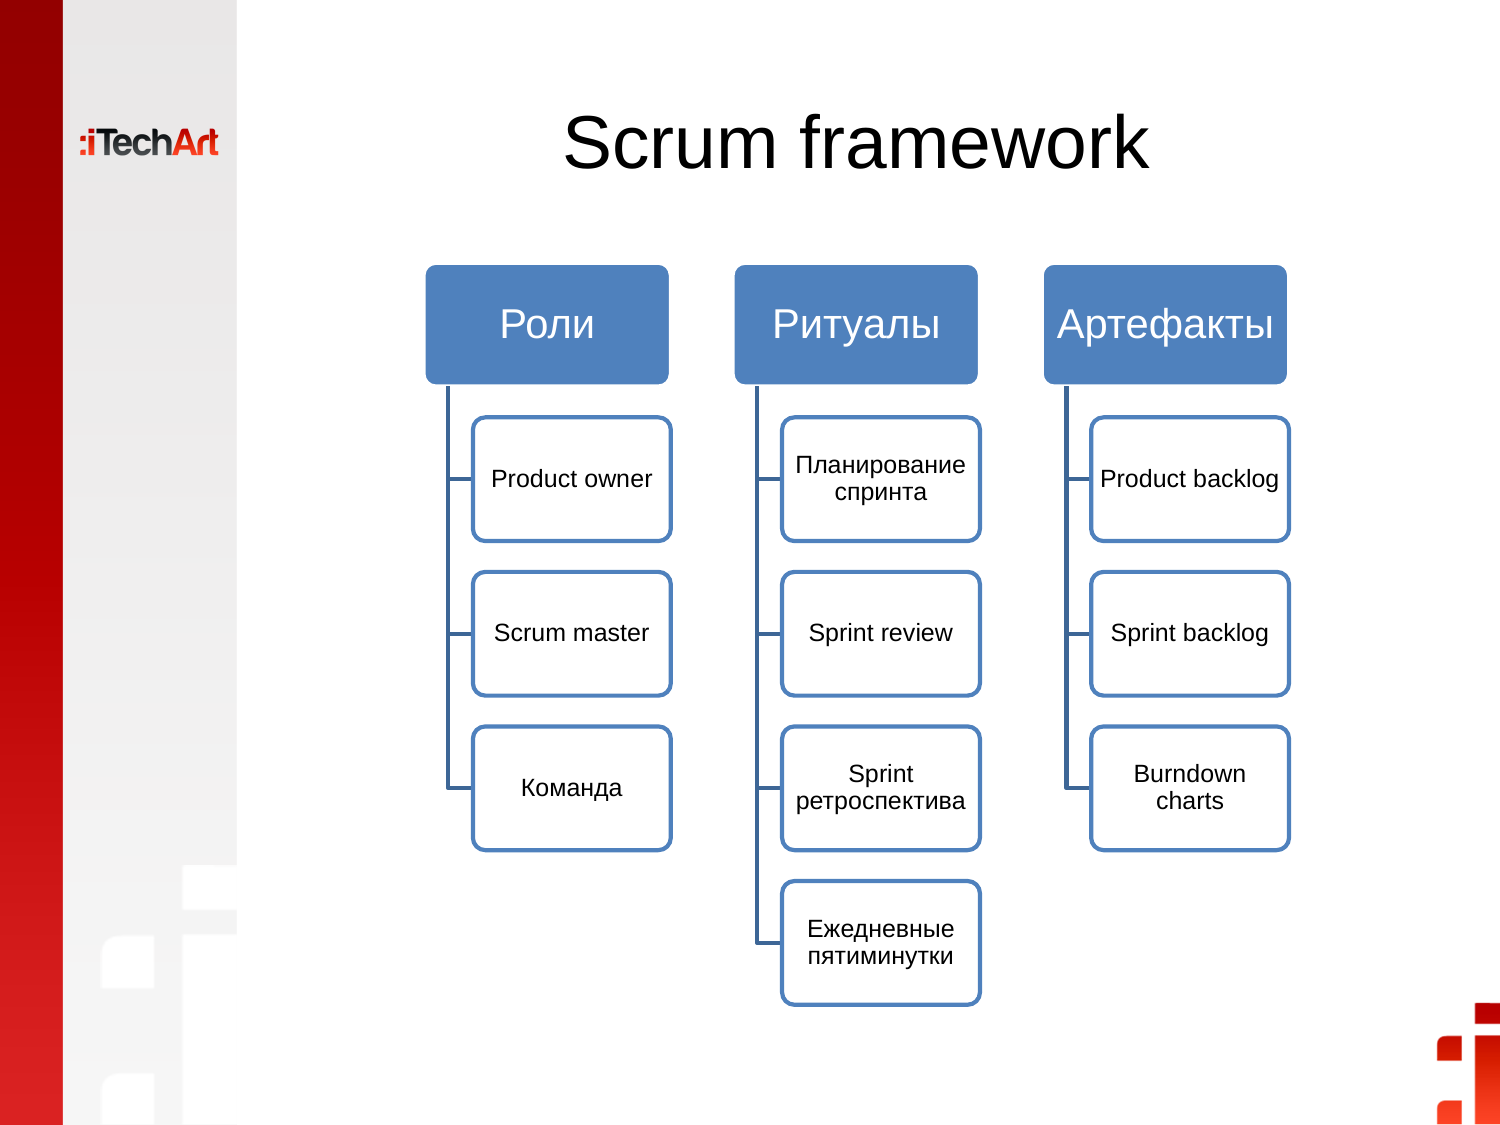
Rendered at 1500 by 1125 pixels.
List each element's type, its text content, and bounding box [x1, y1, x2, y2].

text_box Product owner [472, 417, 671, 542]
text_box Ритуалы [732, 262, 980, 387]
text_box Scrum master [472, 571, 671, 696]
text_box Планирование спринта [782, 417, 980, 542]
picture [0, 0, 1500, 1125]
title Scrum framework [262, 45, 1450, 233]
text_box Burndown charts [1091, 726, 1290, 851]
text_box Product backlog [1091, 417, 1290, 542]
text_box Sprint ретроспектива [782, 726, 980, 851]
text_box Роли [423, 262, 671, 387]
text_box Ежедневные пятиминутки [782, 881, 980, 1005]
text_box Команда [472, 726, 671, 851]
text_box Артефакты [1041, 262, 1290, 387]
text_box Sprint backlog [1091, 571, 1290, 696]
text_box Sprint review [782, 571, 980, 696]
